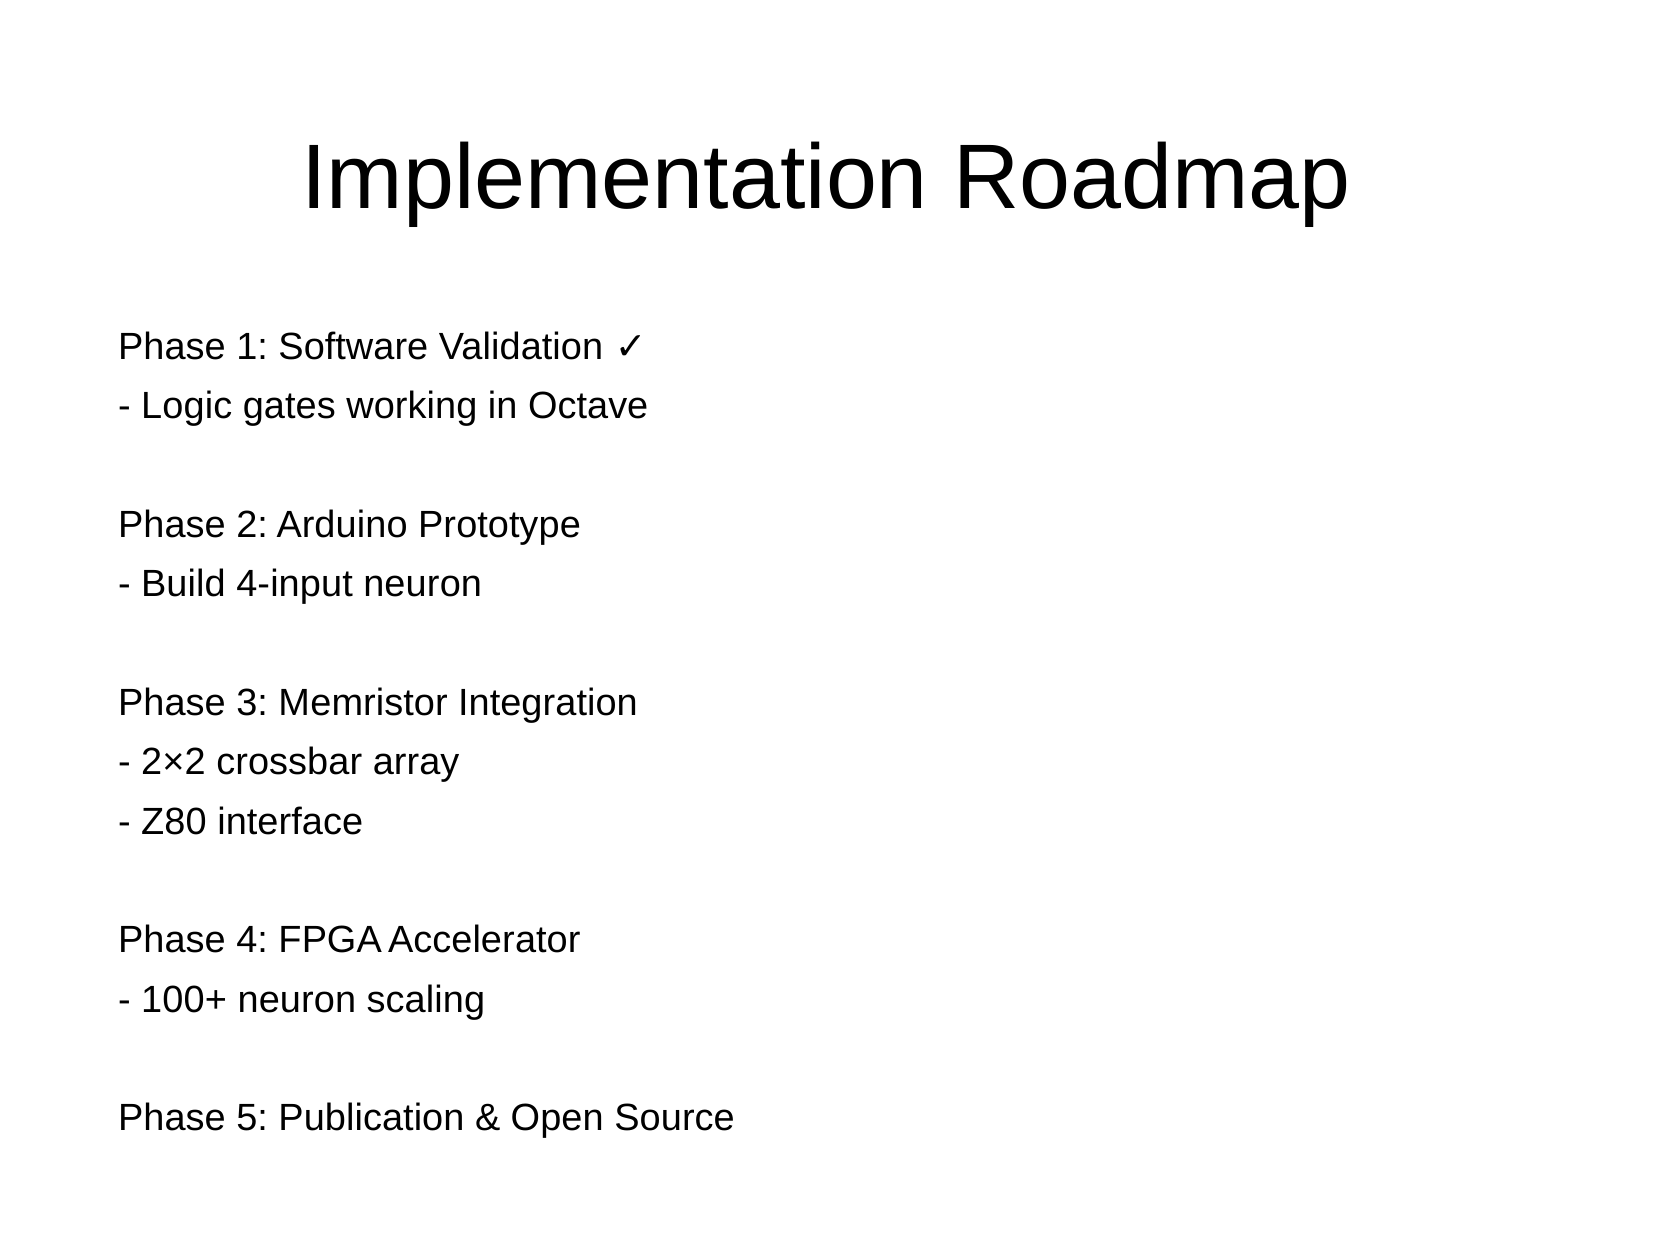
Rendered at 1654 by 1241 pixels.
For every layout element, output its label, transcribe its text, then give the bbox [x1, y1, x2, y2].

list Phase 1: Software Validation ✓ - Logic gates working in Octave Phase 2: Arduino Prototype - Build 4-input neuron Phase 3: Memristor Integration - 2×2 crossbar array - Z80 interface Phase 4: FPGA Accelerator - 100+ neuron scaling Phase 5: Publication & Open Source [118, 324, 1536, 1152]
title Implementation Roadmap [118, 88, 1536, 266]
